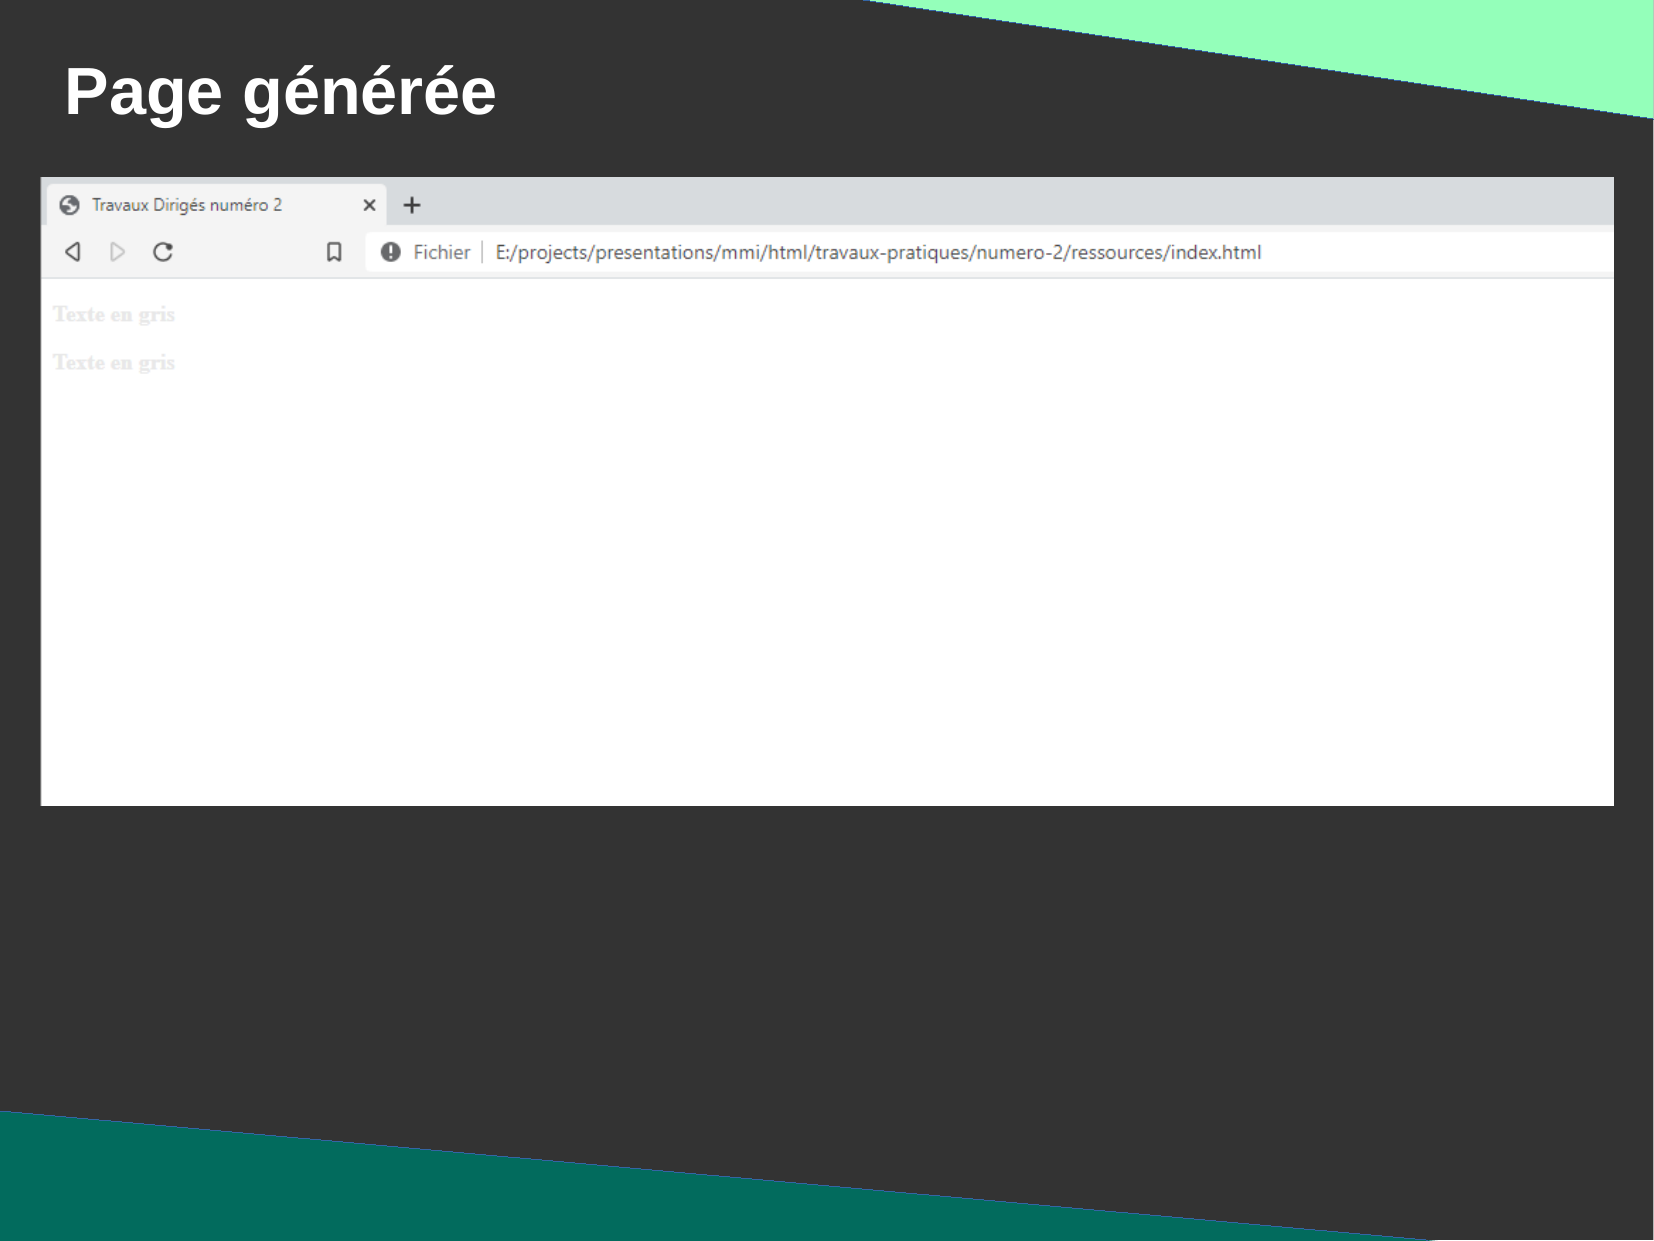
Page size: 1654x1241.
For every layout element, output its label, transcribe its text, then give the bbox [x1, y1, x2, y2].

text_box [863, 0, 1654, 120]
picture [40, 177, 1614, 806]
title Page générée [64, 54, 1553, 157]
